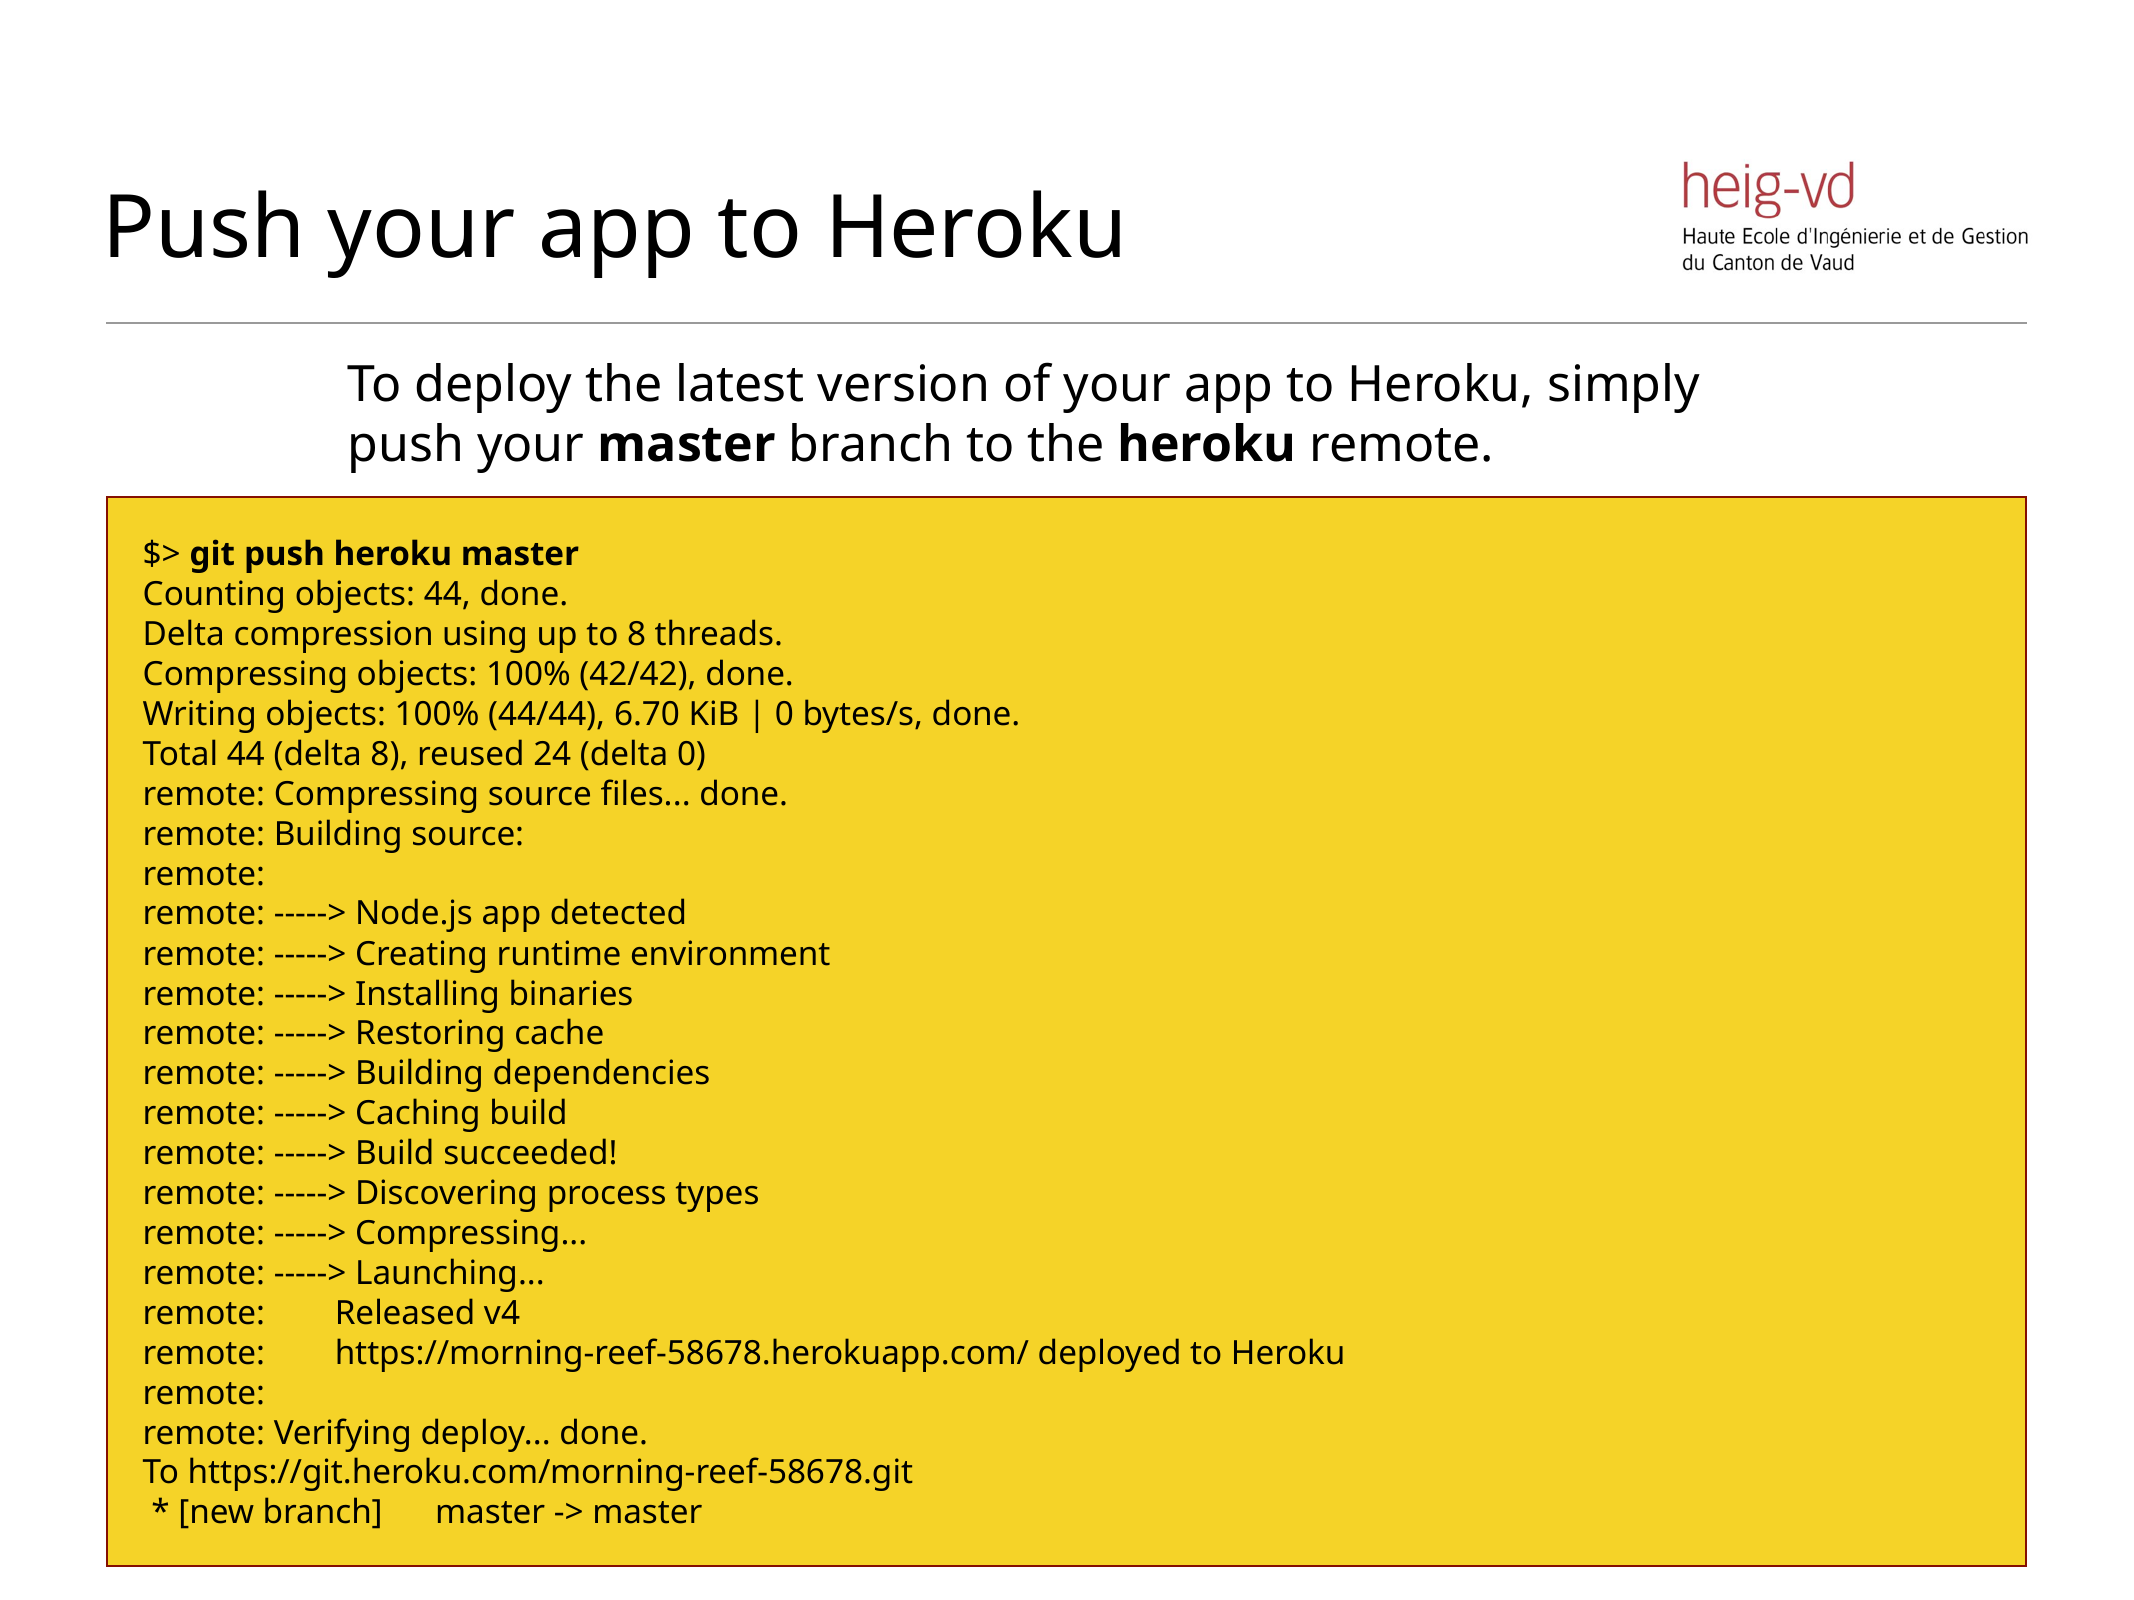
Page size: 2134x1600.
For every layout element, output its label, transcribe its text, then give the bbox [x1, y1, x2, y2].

text_box To deploy the latest version of your app to Heroku, simply push your master branch to the heroku remote. [339, 343, 1794, 480]
text_box $> git push heroku master Counting objects: 44, done. Delta compression using up to 8 threads. Compressing objects: 100% (42/42), done. Writing objects: 100% (44/44), 6.70 KiB | 0 bytes/s, done. Total 44 (delta 8), reused 24 (delta 0) remote: Compressing source files... done. remote: Building source: remote: remote: -----> Node.js app detected remote: -----> Creating runtime environment remote: -----> Installing binaries remote: -----> Restoring cache remote: -----> Building dependencies remote: -----> Caching build remote: -----> Build succeeded! remote: -----> Discovering process types remote: -----> Compressing... remote: -----> Launching... remote: Released v4 remote: https://morning-reef-58678.herokuapp.com/ deployed to Heroku remote: remote: Verifying deploy... done. To https://git.heroku.com/morning-reef-58678.git * [new branch] master -> master [107, 496, 2027, 1566]
title Push your app to Heroku [93, 54, 2040, 284]
